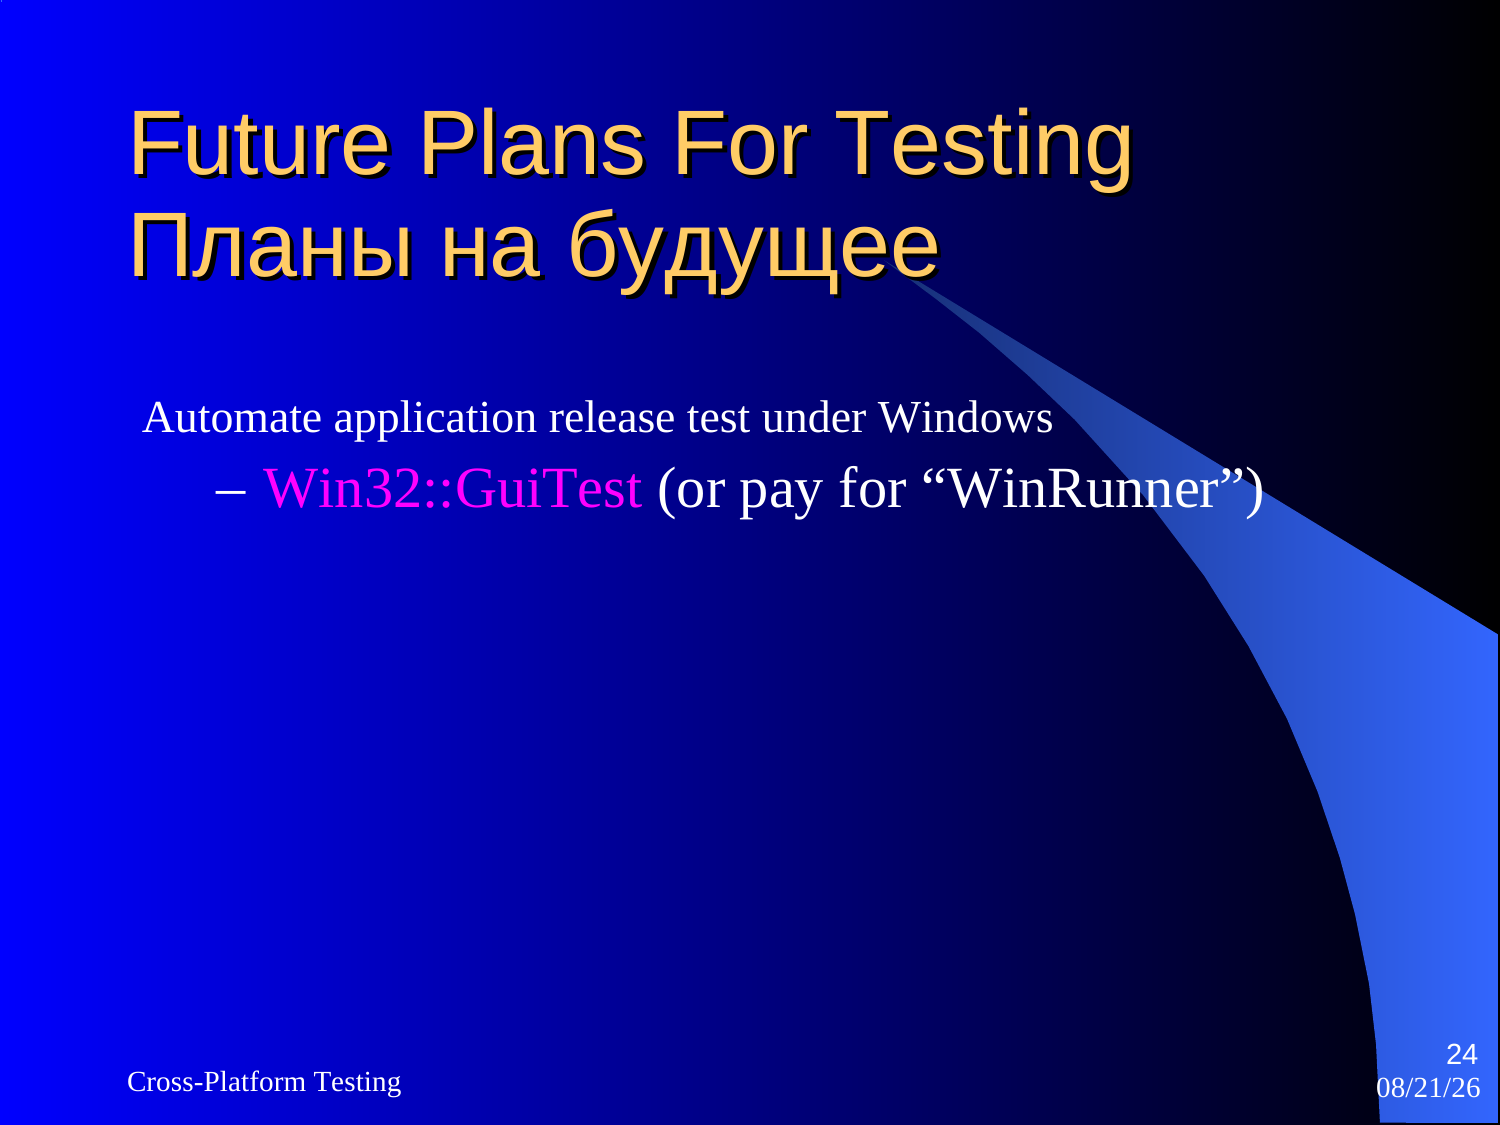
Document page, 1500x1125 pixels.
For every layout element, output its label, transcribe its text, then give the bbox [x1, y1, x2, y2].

title Future Plans For Testing Планы на будущее [111, 83, 1438, 304]
list Automate application release test under Windows Win32::GuiTest (or pay for “WinRunner”) [111, 324, 1387, 1001]
